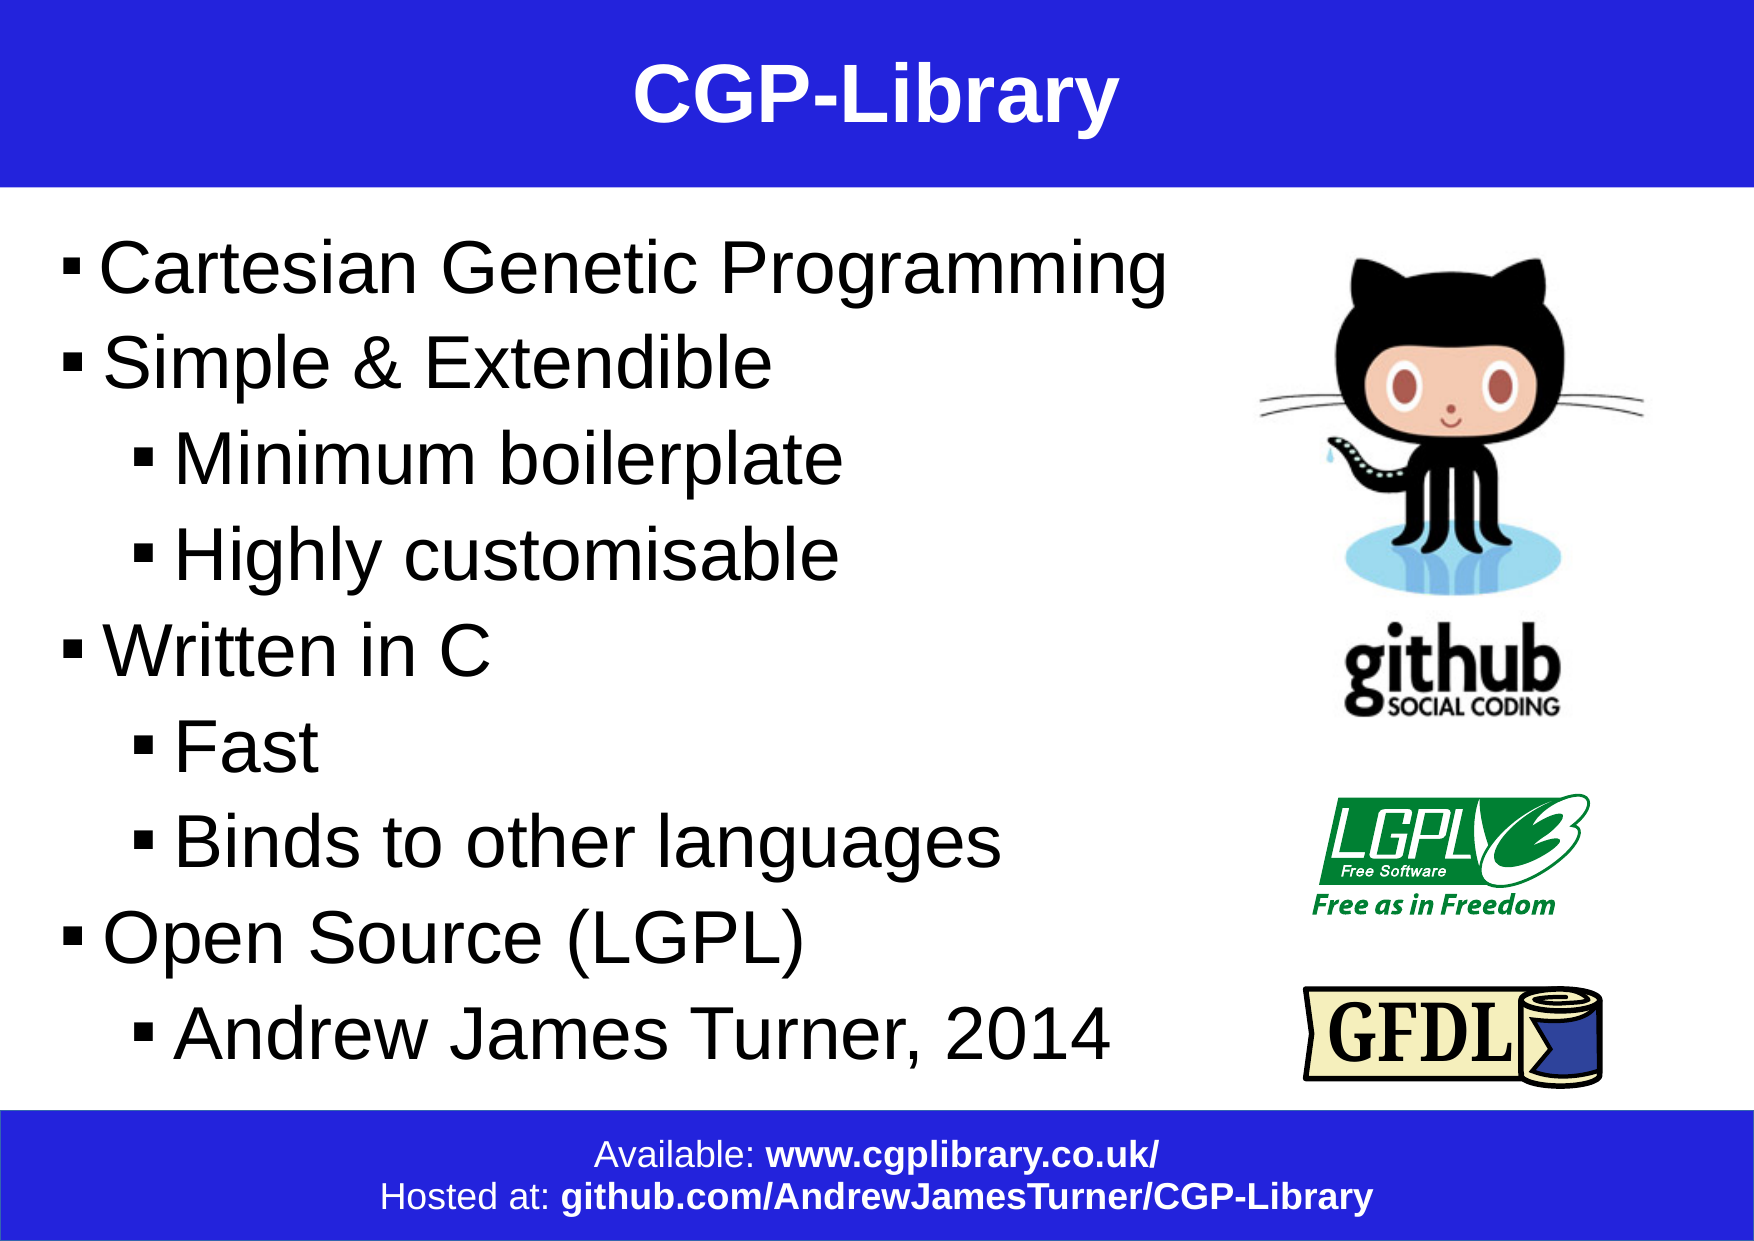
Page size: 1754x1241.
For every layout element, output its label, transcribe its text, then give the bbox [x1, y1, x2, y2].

picture [1536, 986, 1603, 1089]
picture [1536, 225, 1719, 757]
title CGP-Library [0, 0, 1754, 188]
picture [1536, 780, 1613, 928]
text_box Available: www.cgplibrary.co.uk/ Hosted at: github.com/AndrewJamesTurner/CGP-Library [0, 1110, 1754, 1241]
text_box Cartesian Genetic Programming Simple & Extendible Minimum boilerplate Highly customisable Written in C Fast Binds to other languages Open Source (LGPL) Andrew James Turner, 2014 [63, 225, 1536, 1223]
